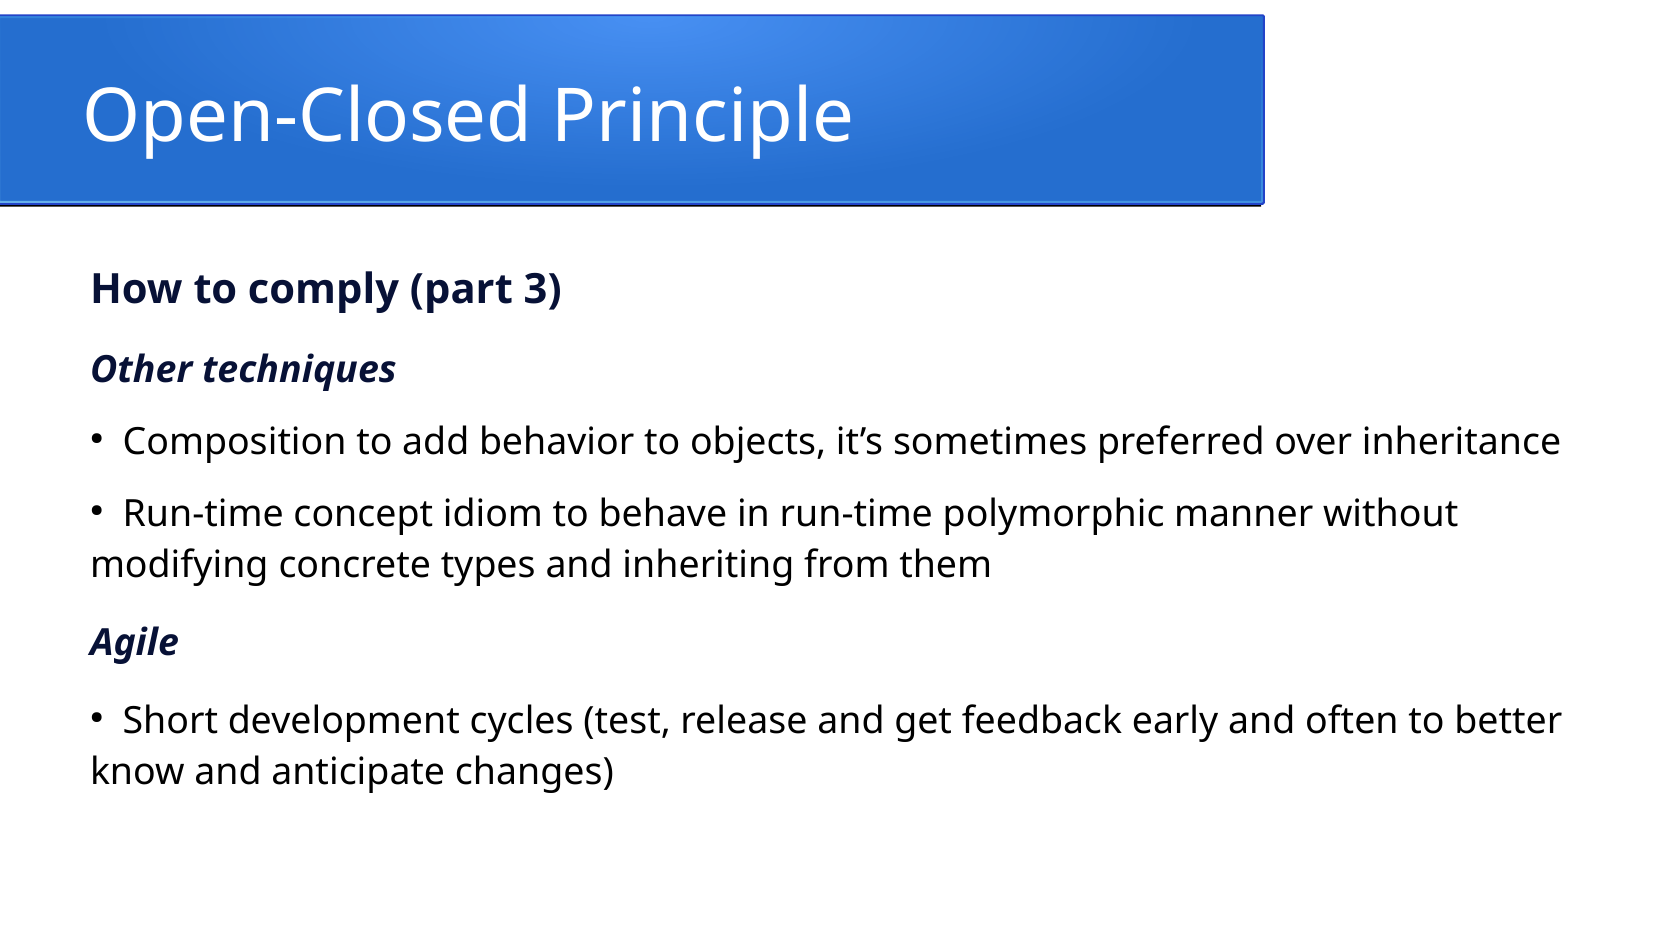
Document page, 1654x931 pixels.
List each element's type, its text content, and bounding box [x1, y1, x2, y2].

title Open-Closed Principle [82, 35, 1235, 189]
subtitle How to comply (part 3) Other techniques Composition to add behavior to objects, it’s sometimes preferred over inheritance Run-time concept idiom to behave in run-time polymorphic manner without modifying concrete types and inheriting from them Agile Short development cycles (test, release and get feedback early and often to better know and anticipate changes) [90, 258, 1579, 796]
